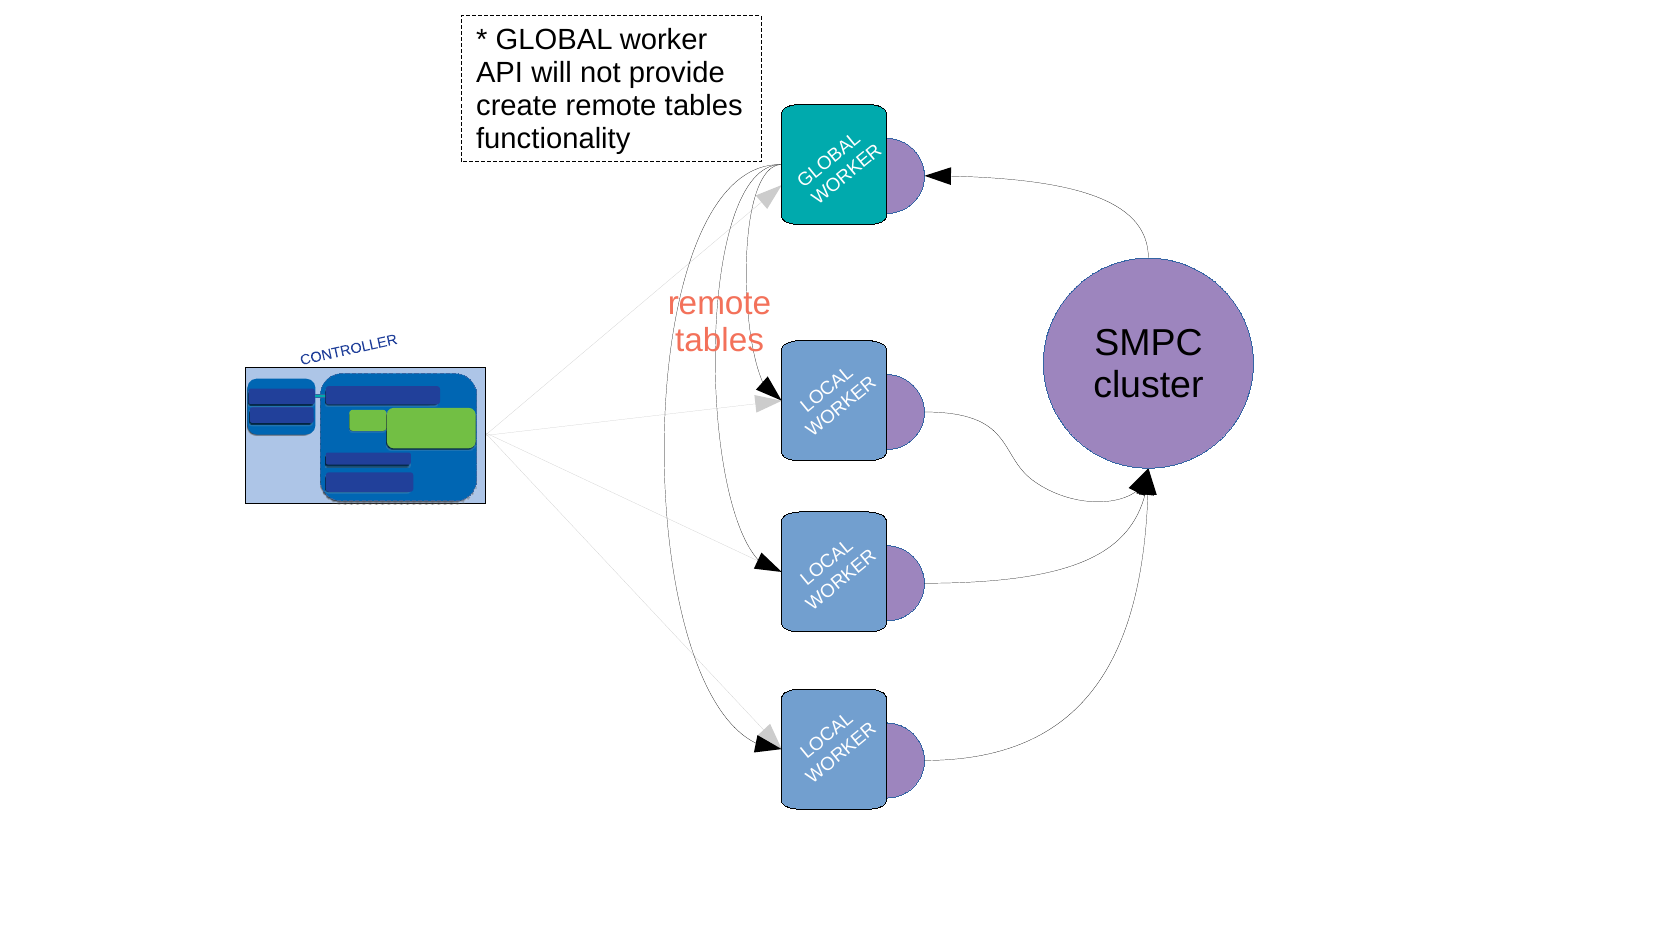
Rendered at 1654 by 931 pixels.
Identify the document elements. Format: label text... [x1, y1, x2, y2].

text_box LOCAL WORKER [757, 673, 883, 781]
text_box [245, 367, 486, 504]
text_box CONTROLLER [278, 318, 419, 383]
text_box [802, 177, 810, 183]
text_box [813, 394, 821, 401]
text_box [821, 160, 829, 167]
text_box [813, 567, 821, 574]
text_box remote tables [653, 277, 787, 367]
text_box [781, 511, 856, 573]
text_box [781, 515, 925, 632]
text_box [781, 340, 853, 399]
text_box [781, 689, 850, 746]
text_box [781, 343, 925, 461]
text_box GLOBAL WORKER [775, 85, 900, 193]
text_box [781, 104, 863, 172]
text_box [781, 112, 925, 225]
text_box [781, 691, 925, 810]
text_box [812, 741, 821, 748]
text_box LOCAL WORKER [757, 327, 883, 435]
text_box [833, 153, 840, 160]
text_box * GLOBAL worker API will not provide create remote tables functionality [461, 15, 762, 162]
text_box LOCAL WORKER [757, 500, 883, 608]
text_box SMPC cluster [1043, 258, 1254, 469]
